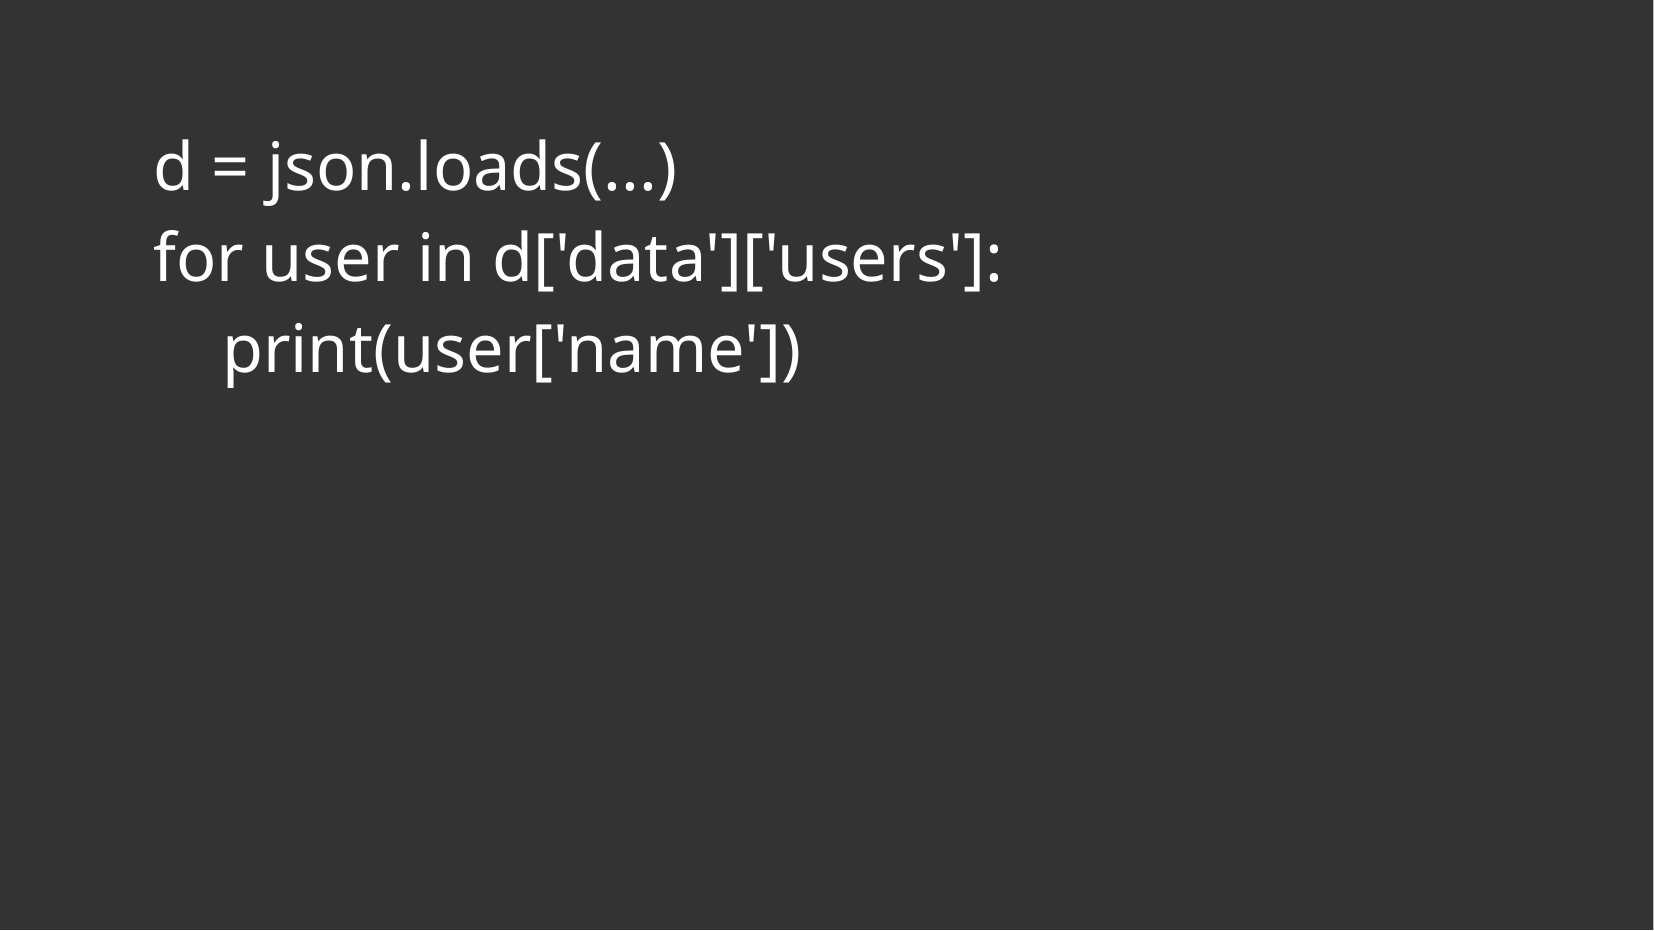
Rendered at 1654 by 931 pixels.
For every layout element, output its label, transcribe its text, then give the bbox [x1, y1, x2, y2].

list d = json.loads(...) for user in d['data']['users']: print(user['name']) [82, 119, 1571, 839]
